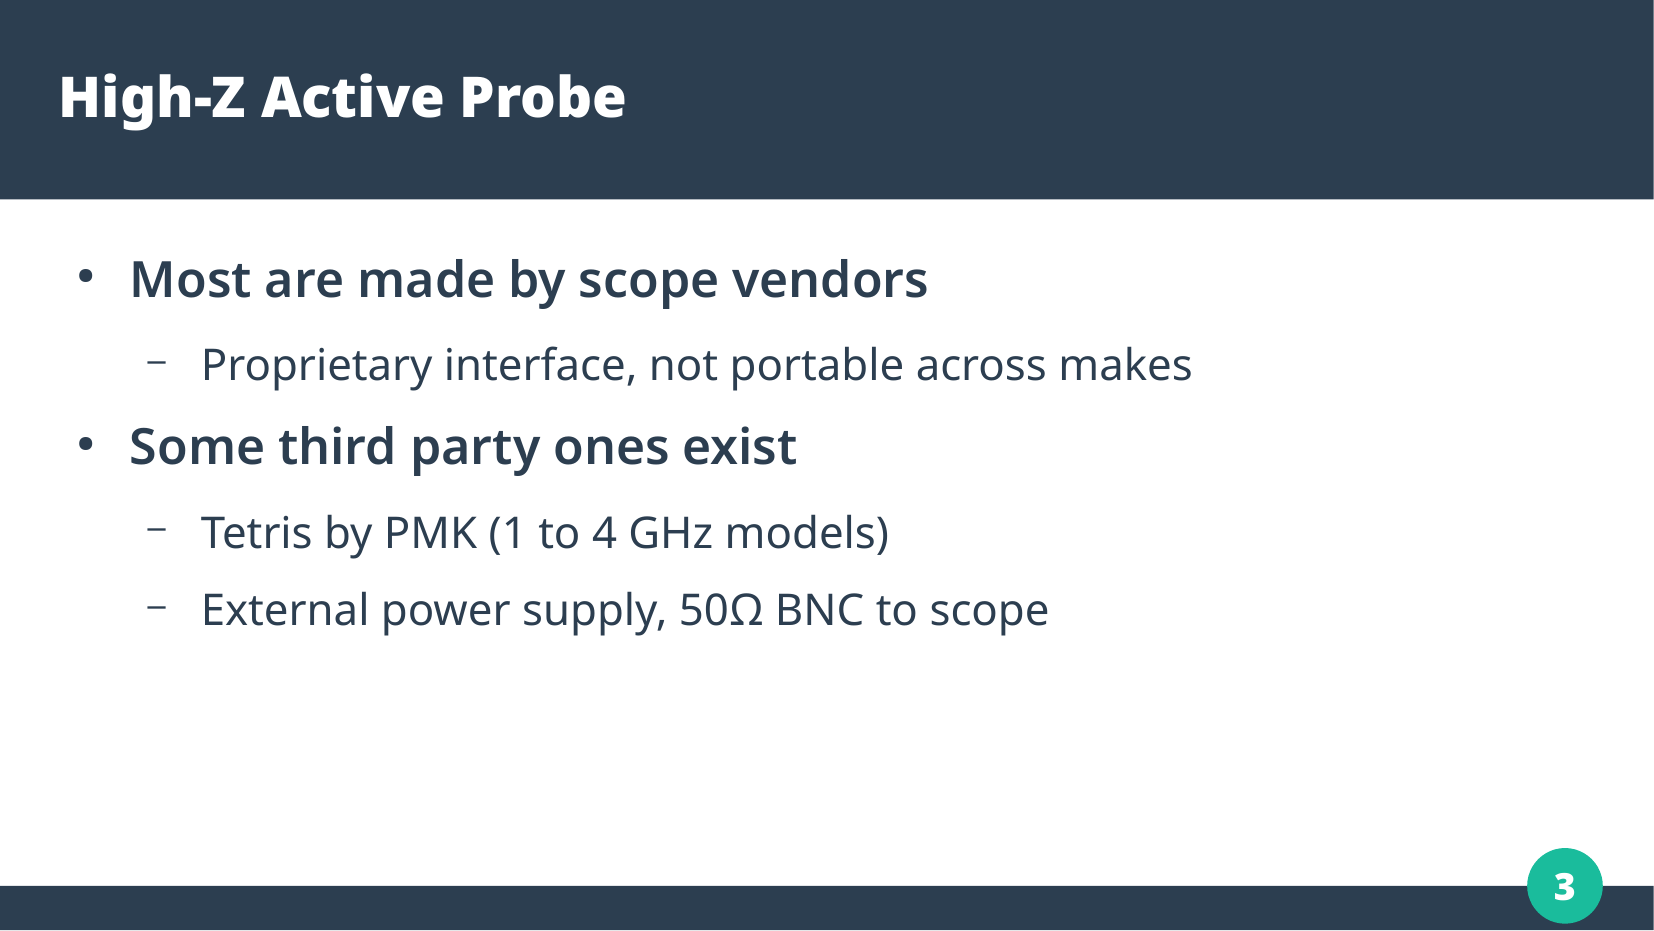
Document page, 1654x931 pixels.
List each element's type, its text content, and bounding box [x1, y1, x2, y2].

title High-Z Active Probe [59, 37, 1595, 155]
list Most are made by scope vendors Proprietary interface, not portable across makes Some third party ones exist Tetris by PMK (1 to 4 GHz models) External power supply, 50Ω BNC to scope [59, 243, 1595, 864]
